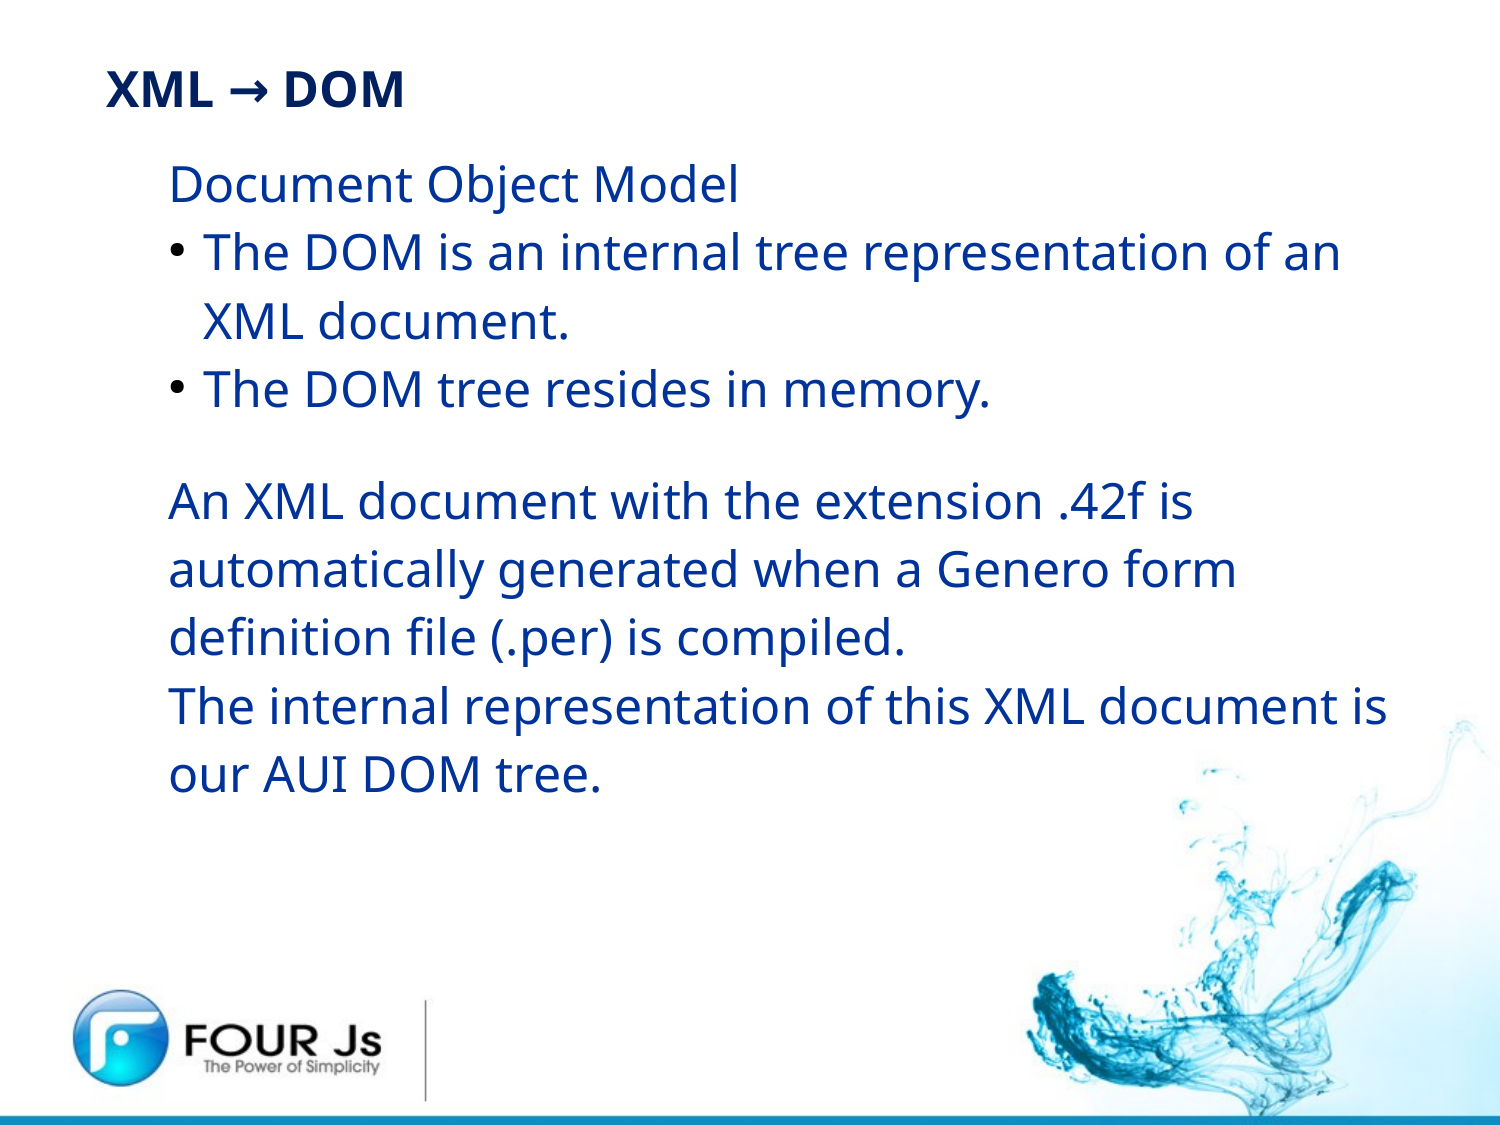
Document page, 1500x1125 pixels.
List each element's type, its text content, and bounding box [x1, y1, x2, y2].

text_box Document Object Model The DOM is an internal tree representation of an XML document. The DOM tree resides in memory. [118, 141, 1421, 427]
picture [0, 0, 1500, 1122]
title XML → DOM [106, 35, 1388, 142]
text_box An XML document with the extension .42f is automatically generated when a Genero form definition file (.per) is compiled. The internal representation of this XML document is our AUI DOM tree. [118, 458, 1418, 780]
